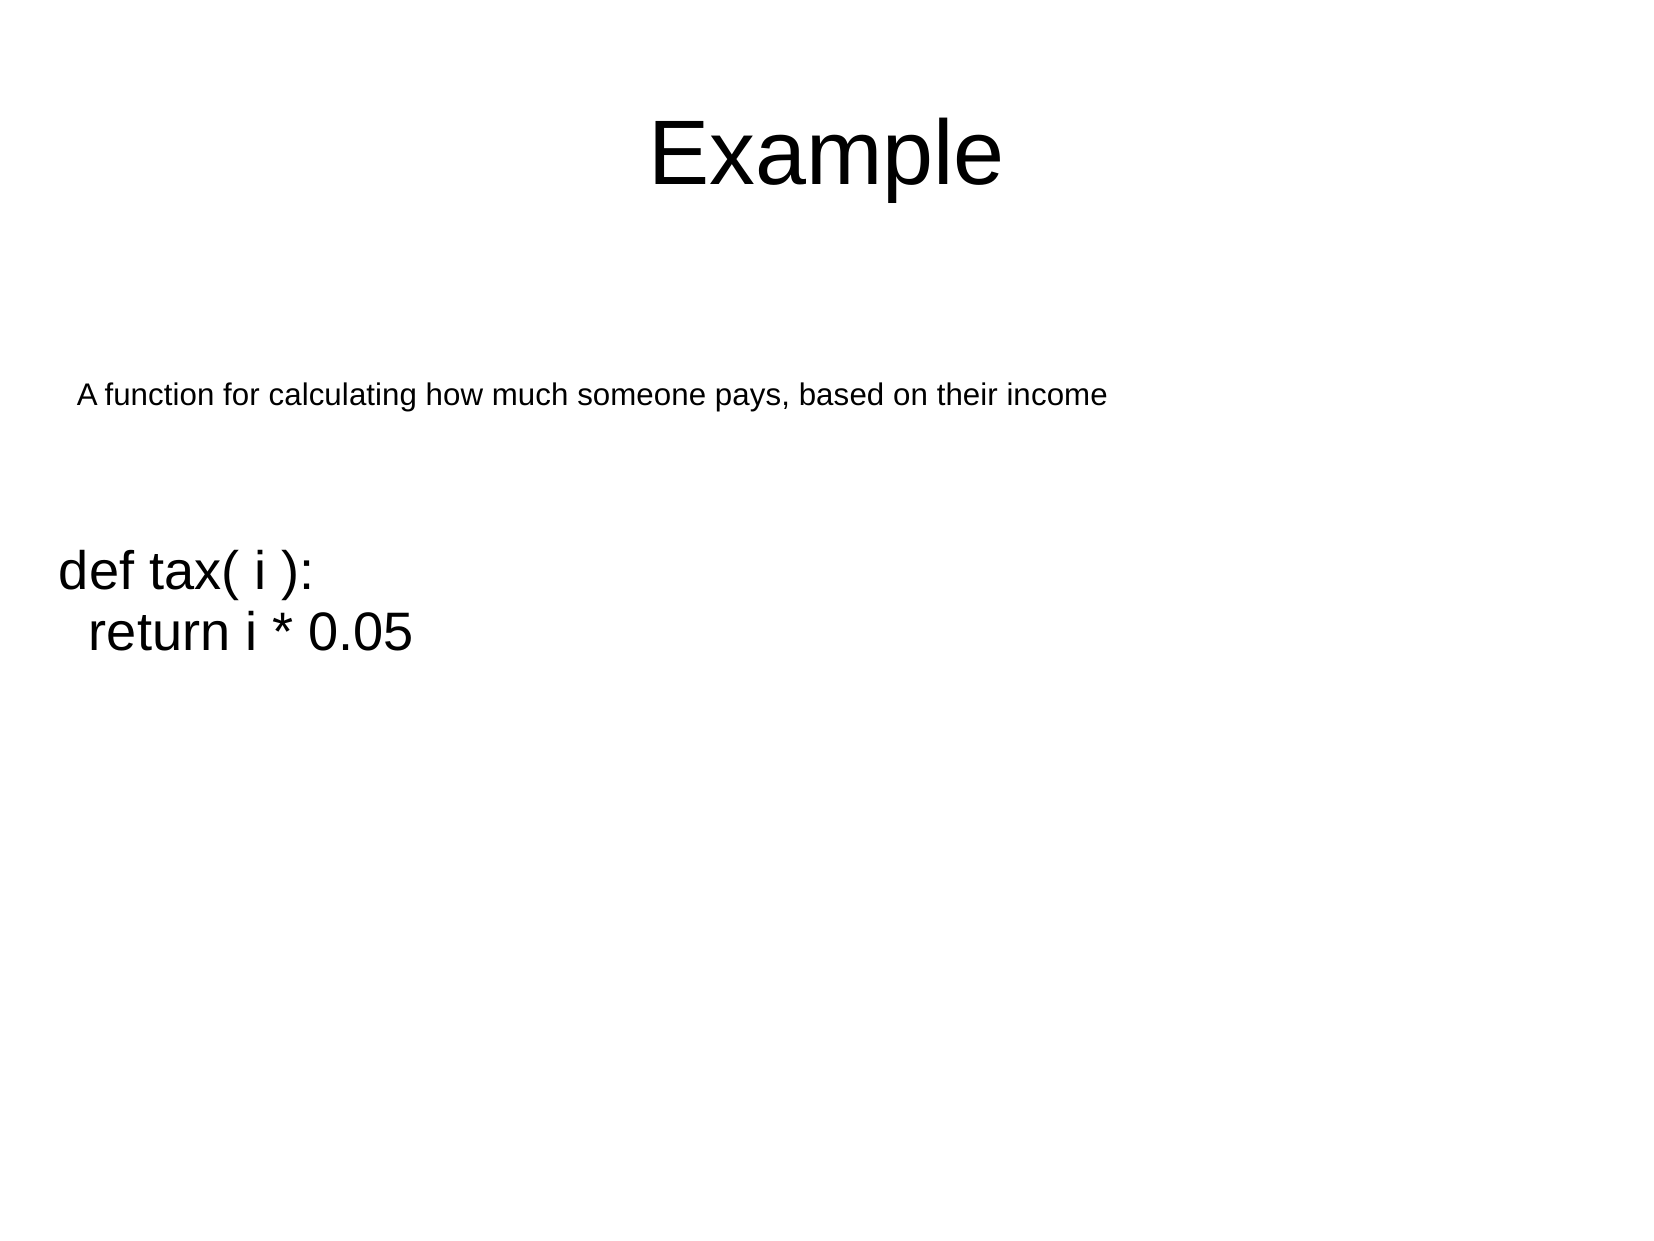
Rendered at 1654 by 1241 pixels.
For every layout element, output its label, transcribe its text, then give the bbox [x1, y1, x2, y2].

title Example [82, 56, 1571, 250]
text_box A function for calculating how much someone pays, based on their income [76, 295, 1565, 528]
text_box def tax( i ): return i * 0.05 [59, 501, 1548, 735]
